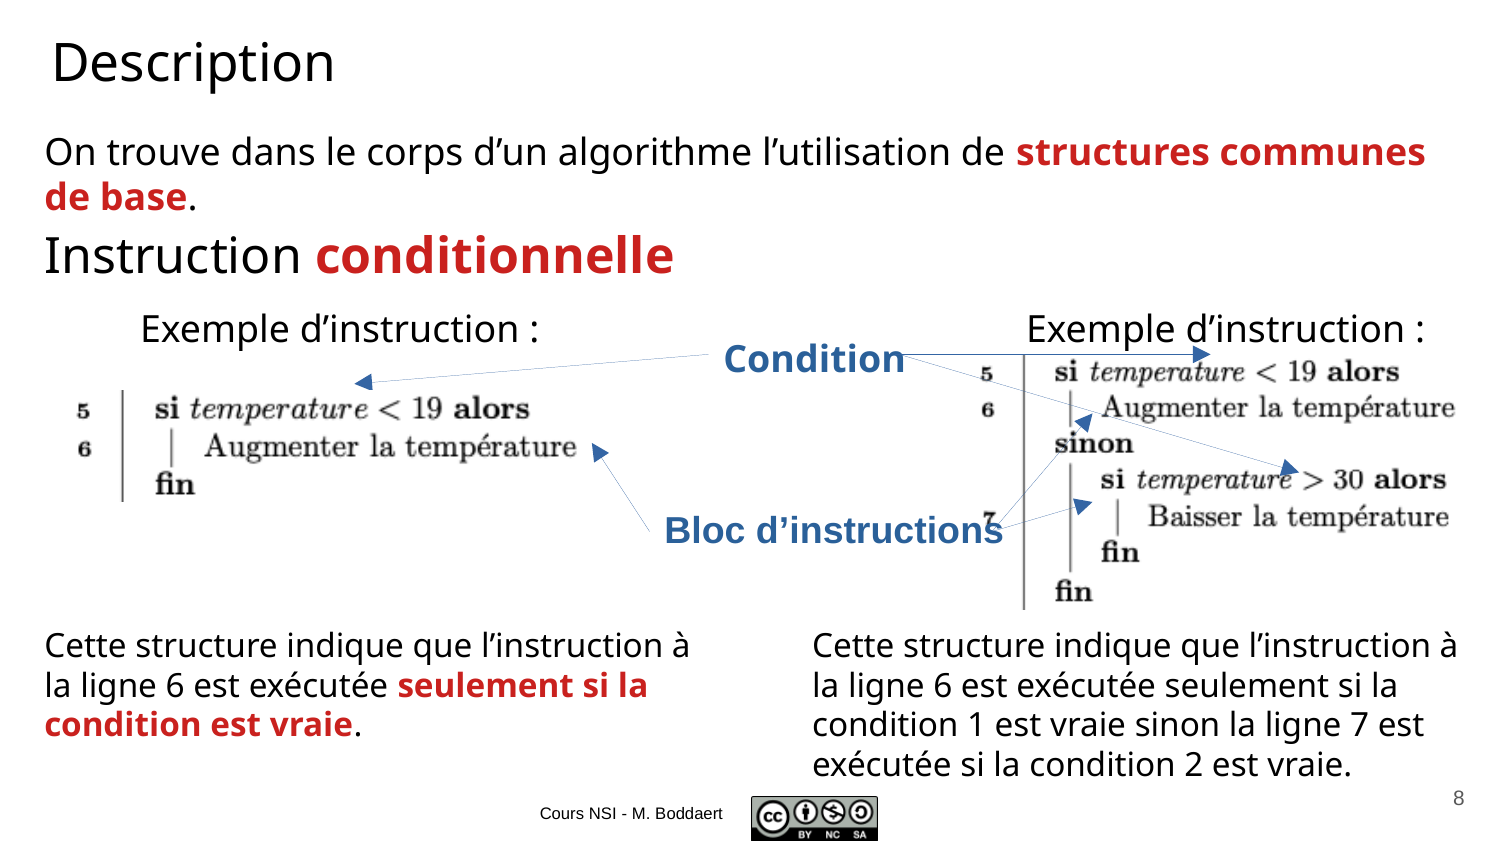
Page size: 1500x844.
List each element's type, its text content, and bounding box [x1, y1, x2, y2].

picture [70, 390, 586, 502]
text_box Bloc d’instructions [649, 501, 1008, 561]
text_box On trouve dans le corps d’un algorithme l’utilisation de structures communes de base. [29, 120, 1477, 178]
text_box Condition [708, 325, 908, 384]
text_box Exemple d’instruction : [125, 295, 562, 354]
picture [751, 796, 878, 841]
text_box Cette structure indique que l’instruction à la ligne 6 est exécutée seulement si la condition est vraie. [29, 616, 709, 768]
text_box Exemple d’instruction : [1011, 295, 1447, 354]
picture [974, 354, 1464, 610]
text_box Instruction conditionnelle [29, 212, 652, 296]
text_box Cette structure indique que l’instruction à la ligne 6 est exécutée seulement si la condition 1 est vraie sinon la ligne 7 est exécutée si la condition 2 est vraie. [797, 616, 1477, 768]
slide_number <numéro> [1389, 764, 1480, 830]
title Description [51, 13, 1449, 108]
